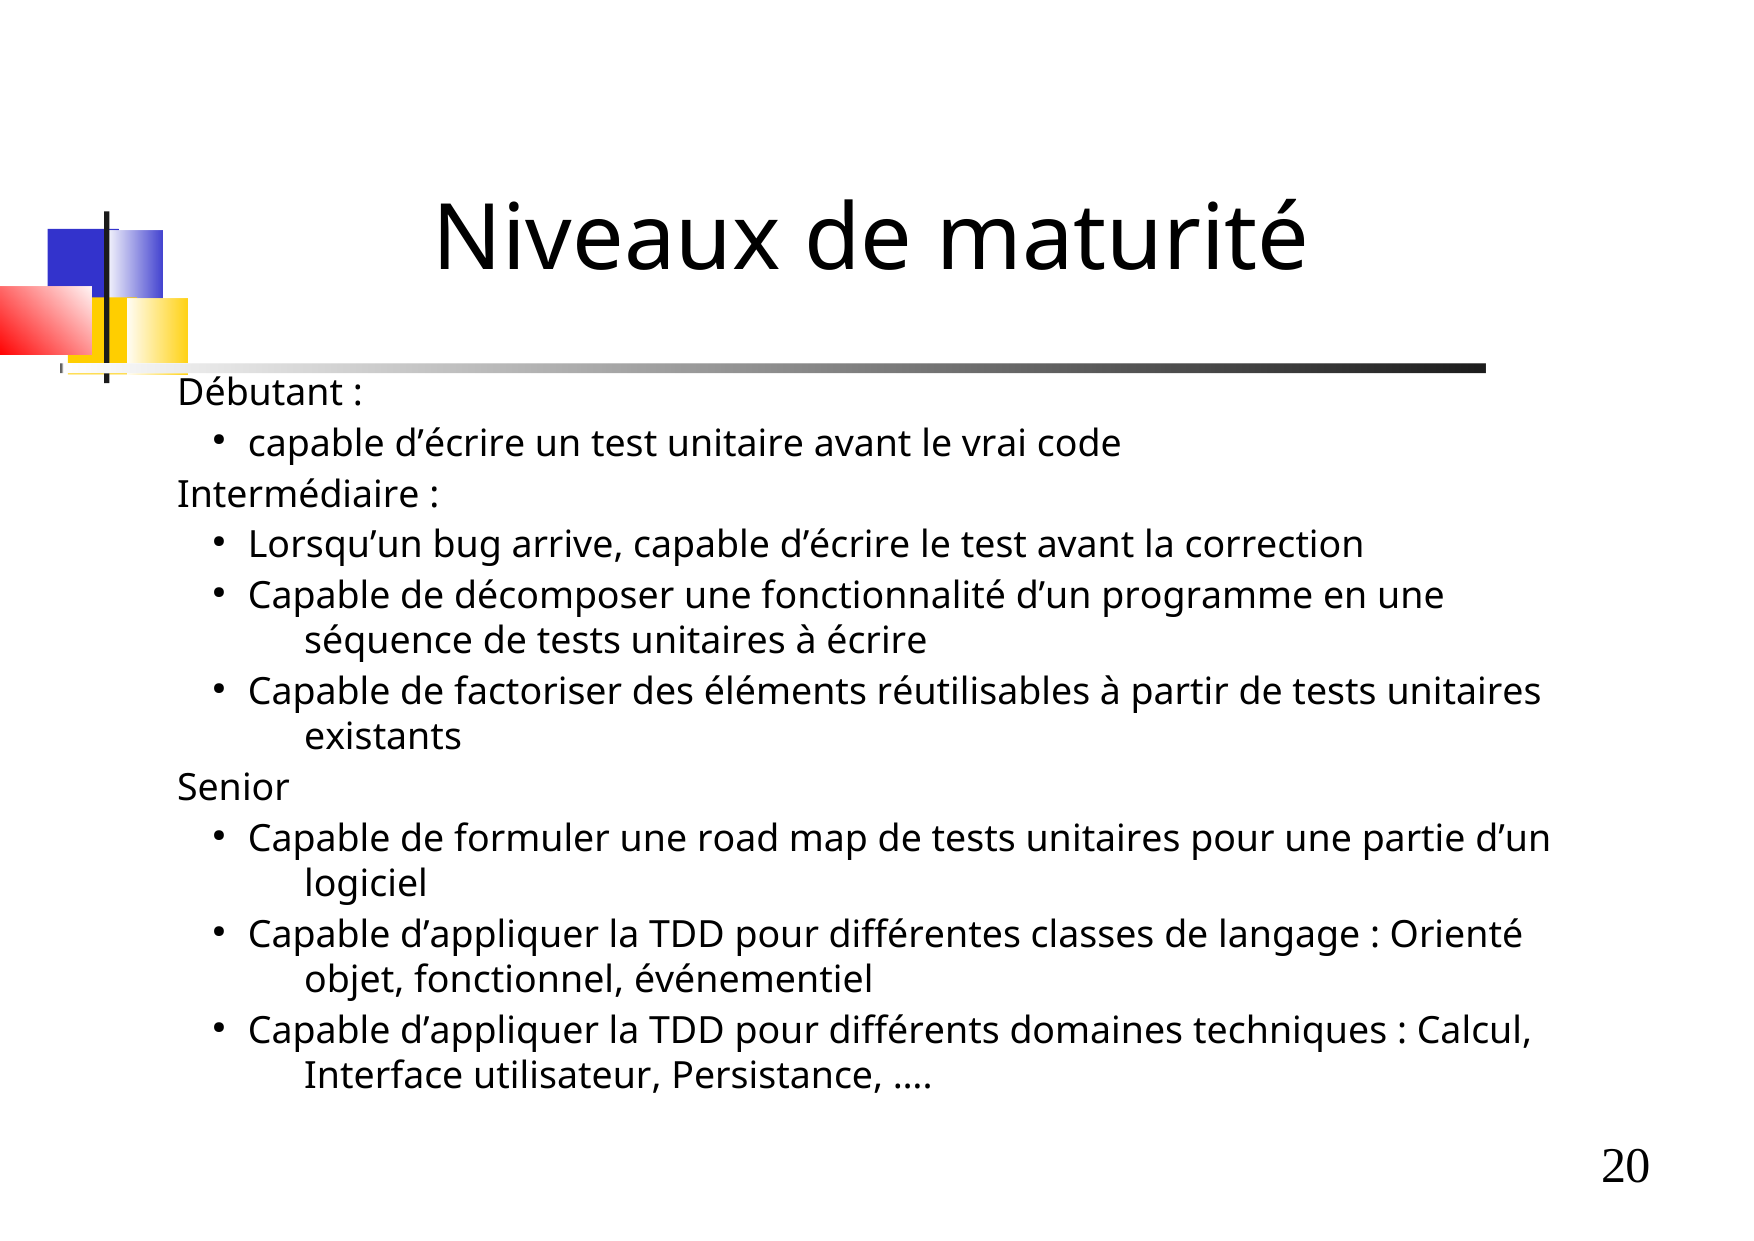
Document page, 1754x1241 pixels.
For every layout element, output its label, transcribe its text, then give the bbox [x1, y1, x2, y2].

slide_number 20 [1569, 1135, 1660, 1241]
picture [60, 229, 179, 384]
title Niveaux de maturité [179, 183, 1564, 406]
text_box Débutant : capable d’écrire un test unitaire avant le vrai code Intermédiaire : Lorsqu’un bug arrive, capable d’écrire le test avant la correction Capable de décomposer une fonctionnalité d’un programme en une séquence de tests unitaires à écrire Capable de factoriser des éléments réutilisables à partir de tests unitaires existants Senior Capable de formuler une road map de tests unitaires pour une partie d’un logiciel Capable d’appliquer la TDD pour différentes classes de langage : Orienté objet, fonctionnel, événementiel Capable d’appliquer la TDD pour différents domaines techniques : Calcul, Interface utilisateur, Persistance, …. [177, 348, 1558, 1096]
picture [0, 285, 92, 355]
